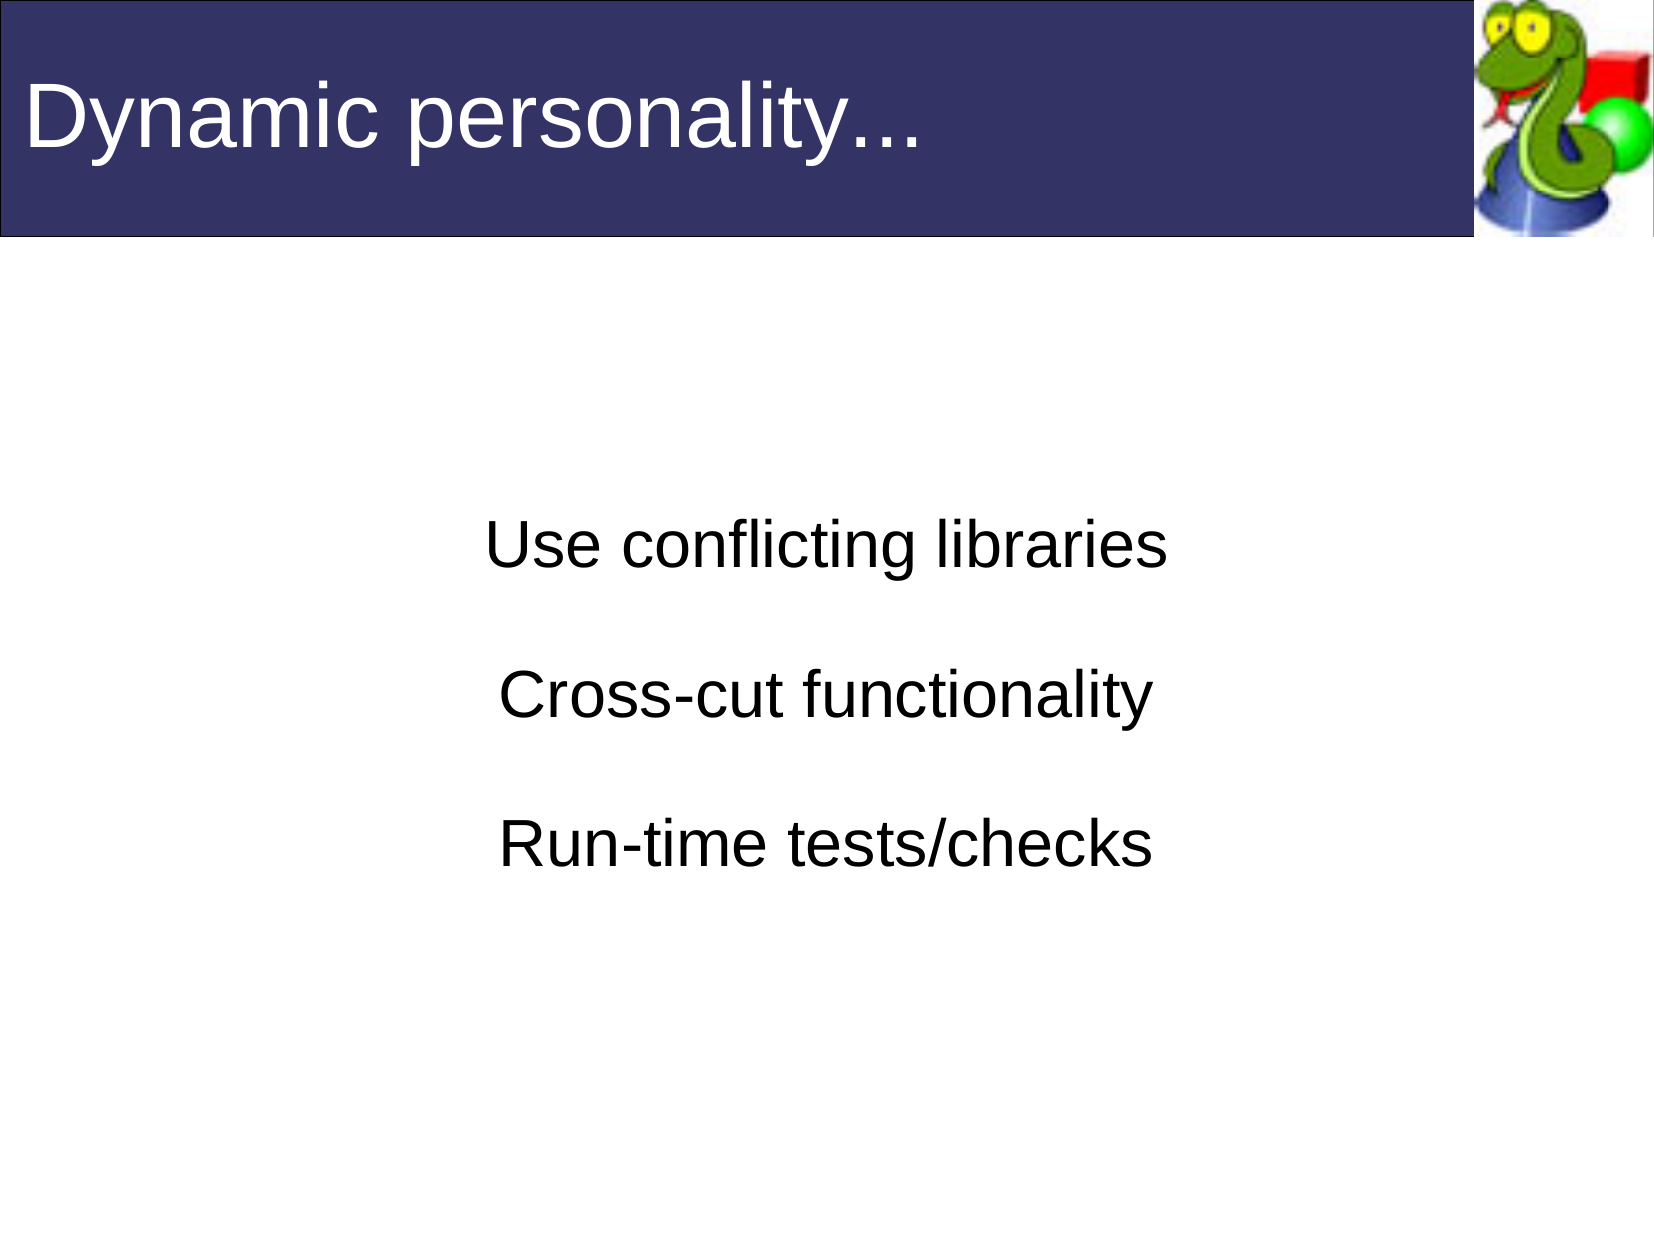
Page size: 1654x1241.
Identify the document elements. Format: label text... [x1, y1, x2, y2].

title Dynamic personality... [23, 19, 1477, 212]
subtitle Use conflicting libraries Cross-cut functionality Run-time tests/checks [88, 450, 1565, 938]
picture [1474, 0, 1654, 237]
